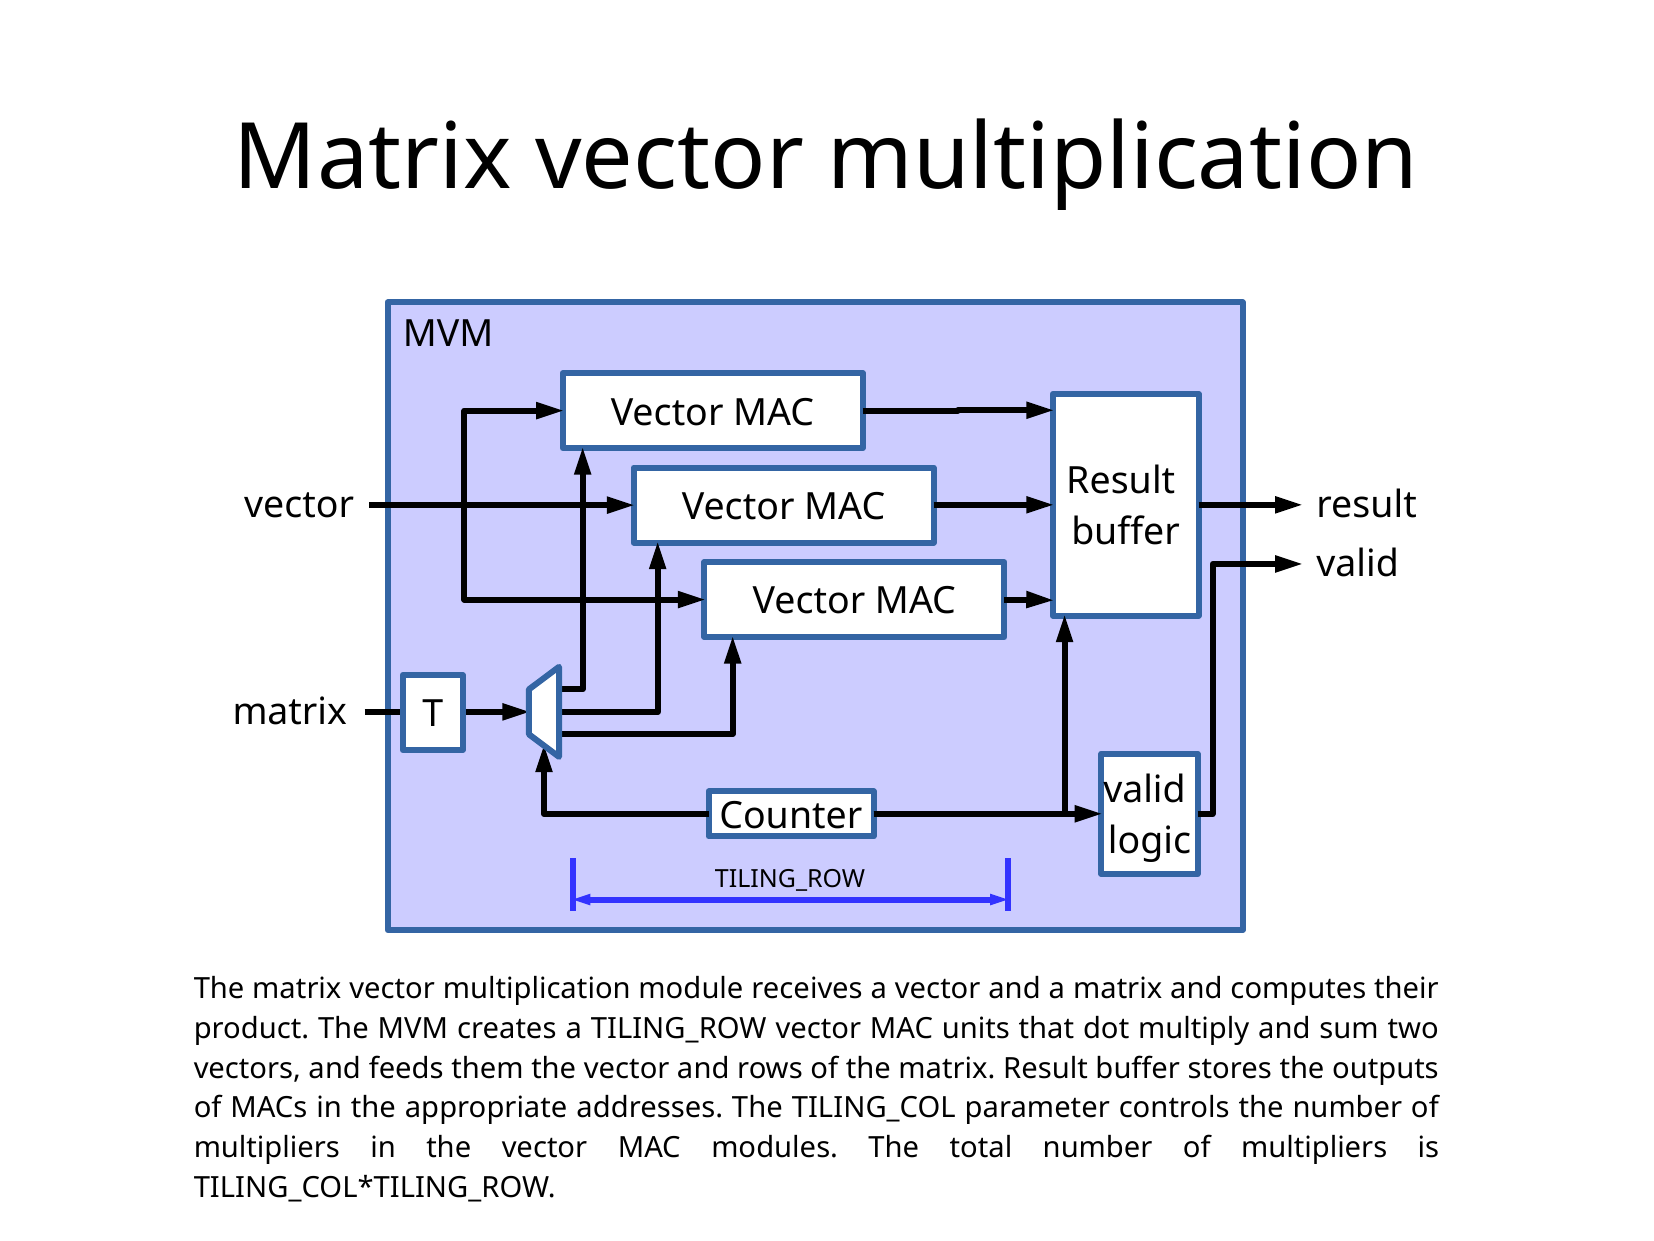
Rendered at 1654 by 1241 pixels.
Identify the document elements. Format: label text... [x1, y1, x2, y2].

text_box [583, 506, 657, 597]
text_box [387, 508, 1243, 931]
text_box [387, 302, 1243, 502]
text_box Vector MAC [633, 467, 934, 543]
text_box valid [1301, 528, 1418, 600]
text_box [469, 508, 580, 597]
text_box matrix [217, 677, 365, 748]
text_box vector [229, 470, 365, 541]
text_box T [402, 675, 463, 751]
text_box [1066, 508, 1243, 813]
title Matrix vector multiplication [82, 49, 1571, 257]
text_box Vector MAC [562, 373, 863, 449]
text_box MVM [388, 298, 516, 369]
text_box [469, 412, 582, 502]
text_box valid logic [1101, 753, 1198, 874]
text_box The matrix vector multiplication module receives a vector and a matrix and computes their product. The MVM creates a TILING_ROW vector MAC units that dot multiply and sum two vectors, and feeds them the vector and rows of the matrix. Result buffer stores the outputs of MACs in the appropriate addresses. The TILING_COL parameter controls the number of multipliers in the vector MAC modules. The total number of multipliers is TILING_COL*TILING_ROW. [179, 960, 1456, 1233]
text_box [659, 506, 1052, 599]
text_box Counter [708, 791, 874, 837]
text_box Vector MAC [704, 562, 1005, 638]
text_box Result buffer [1052, 393, 1199, 616]
text_box result [1301, 469, 1434, 540]
text_box [584, 411, 1052, 504]
